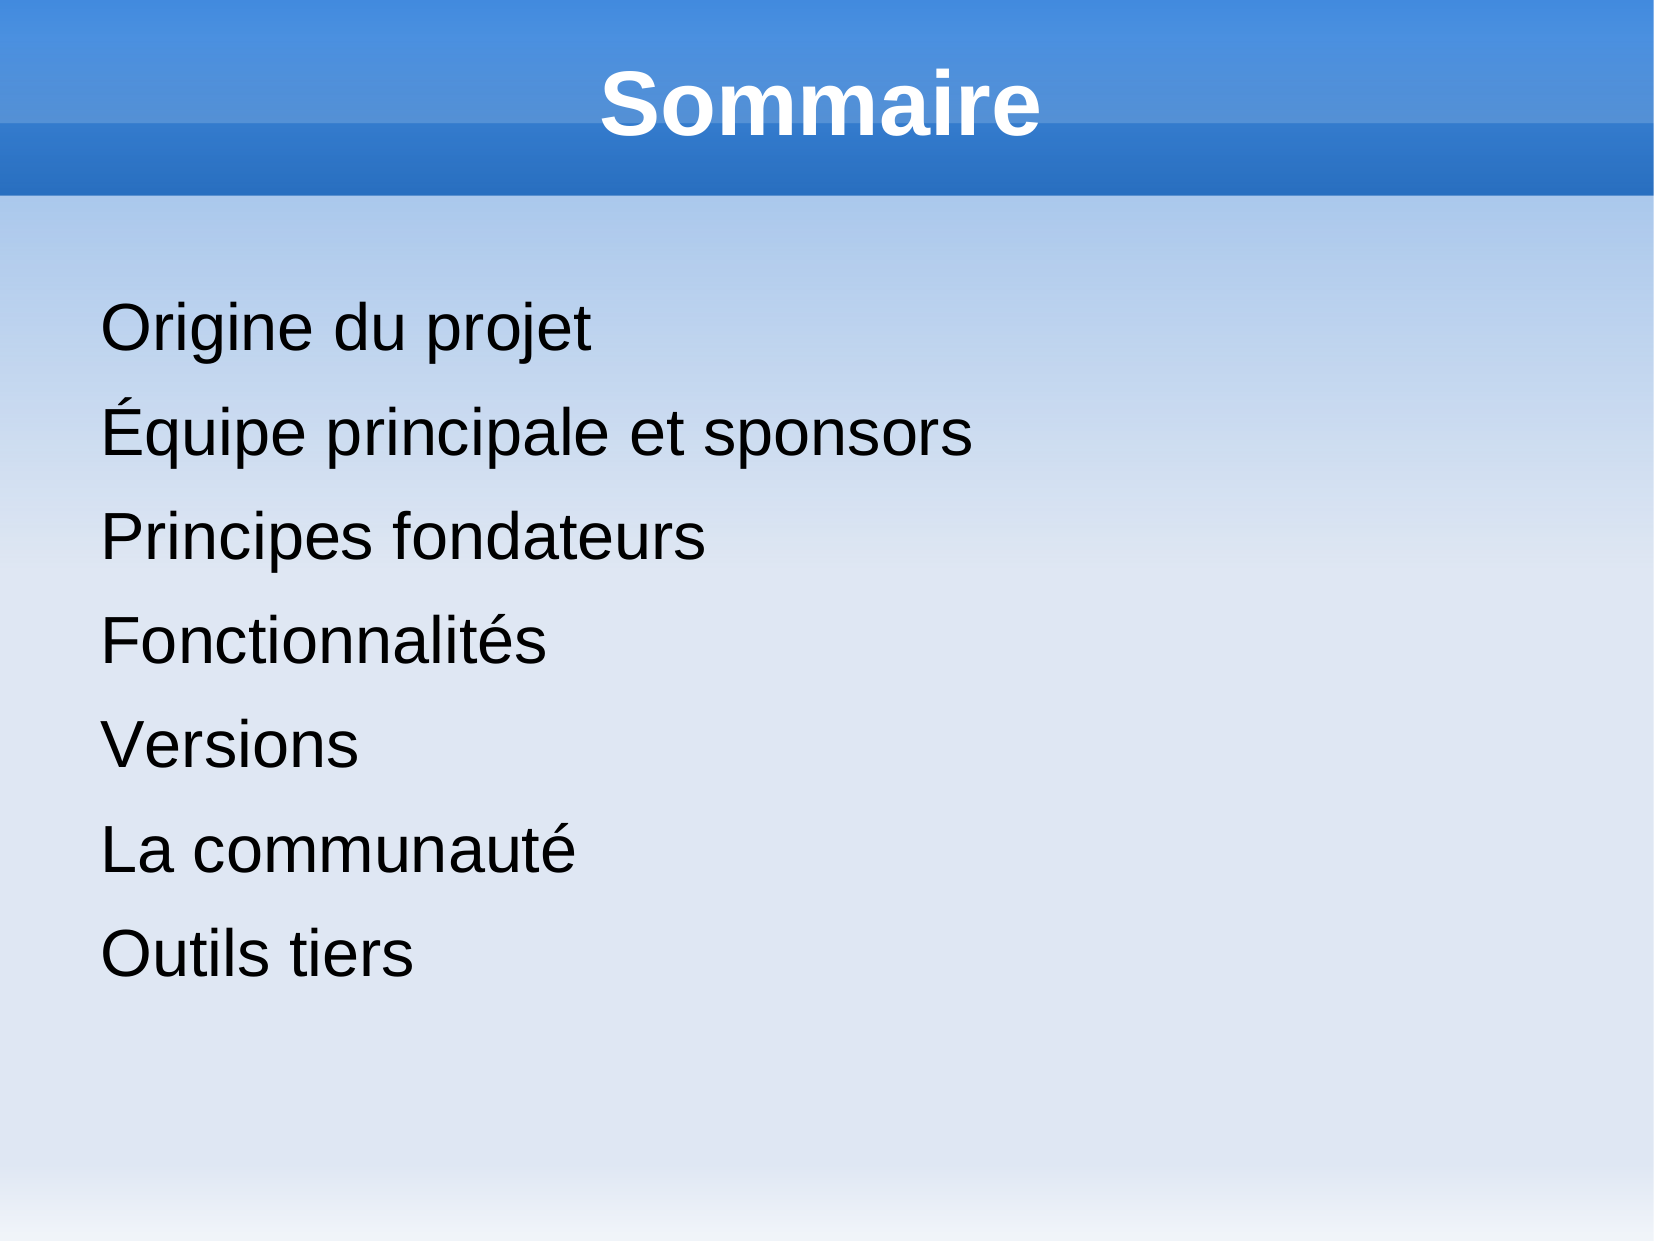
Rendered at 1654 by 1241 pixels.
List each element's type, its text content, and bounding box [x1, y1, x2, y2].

list Origine du projet Équipe principale et sponsors Principes fondateurs Fonctionnalités Versions La communauté Outils tiers [82, 290, 1571, 1094]
picture [0, 0, 1654, 1241]
title Sommaire [76, 7, 1565, 200]
